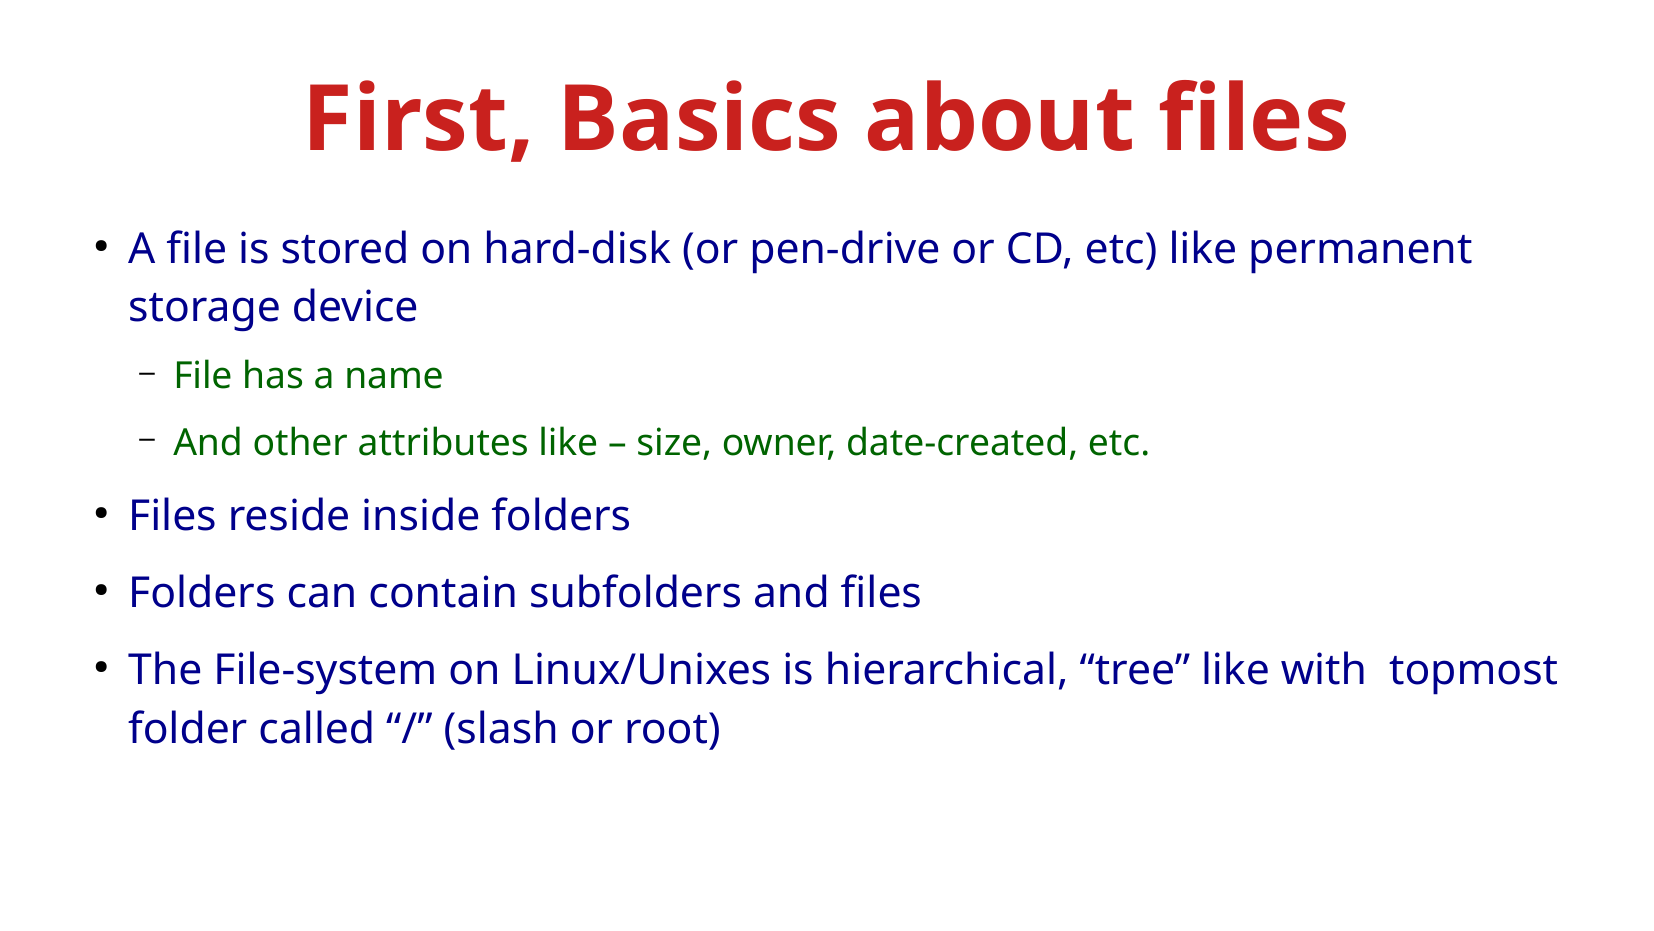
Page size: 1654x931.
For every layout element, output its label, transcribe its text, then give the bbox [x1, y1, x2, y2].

list A file is stored on hard-disk (or pen-drive or CD, etc) like permanent storage device File has a name And other attributes like – size, owner, date-created, etc. Files reside inside folders Folders can contain subfolders and files The File-system on Linux/Unixes is hierarchical, “tree” like with topmost folder called “/” (slash or root) [82, 217, 1571, 758]
title First, Basics about files [82, 37, 1571, 193]
